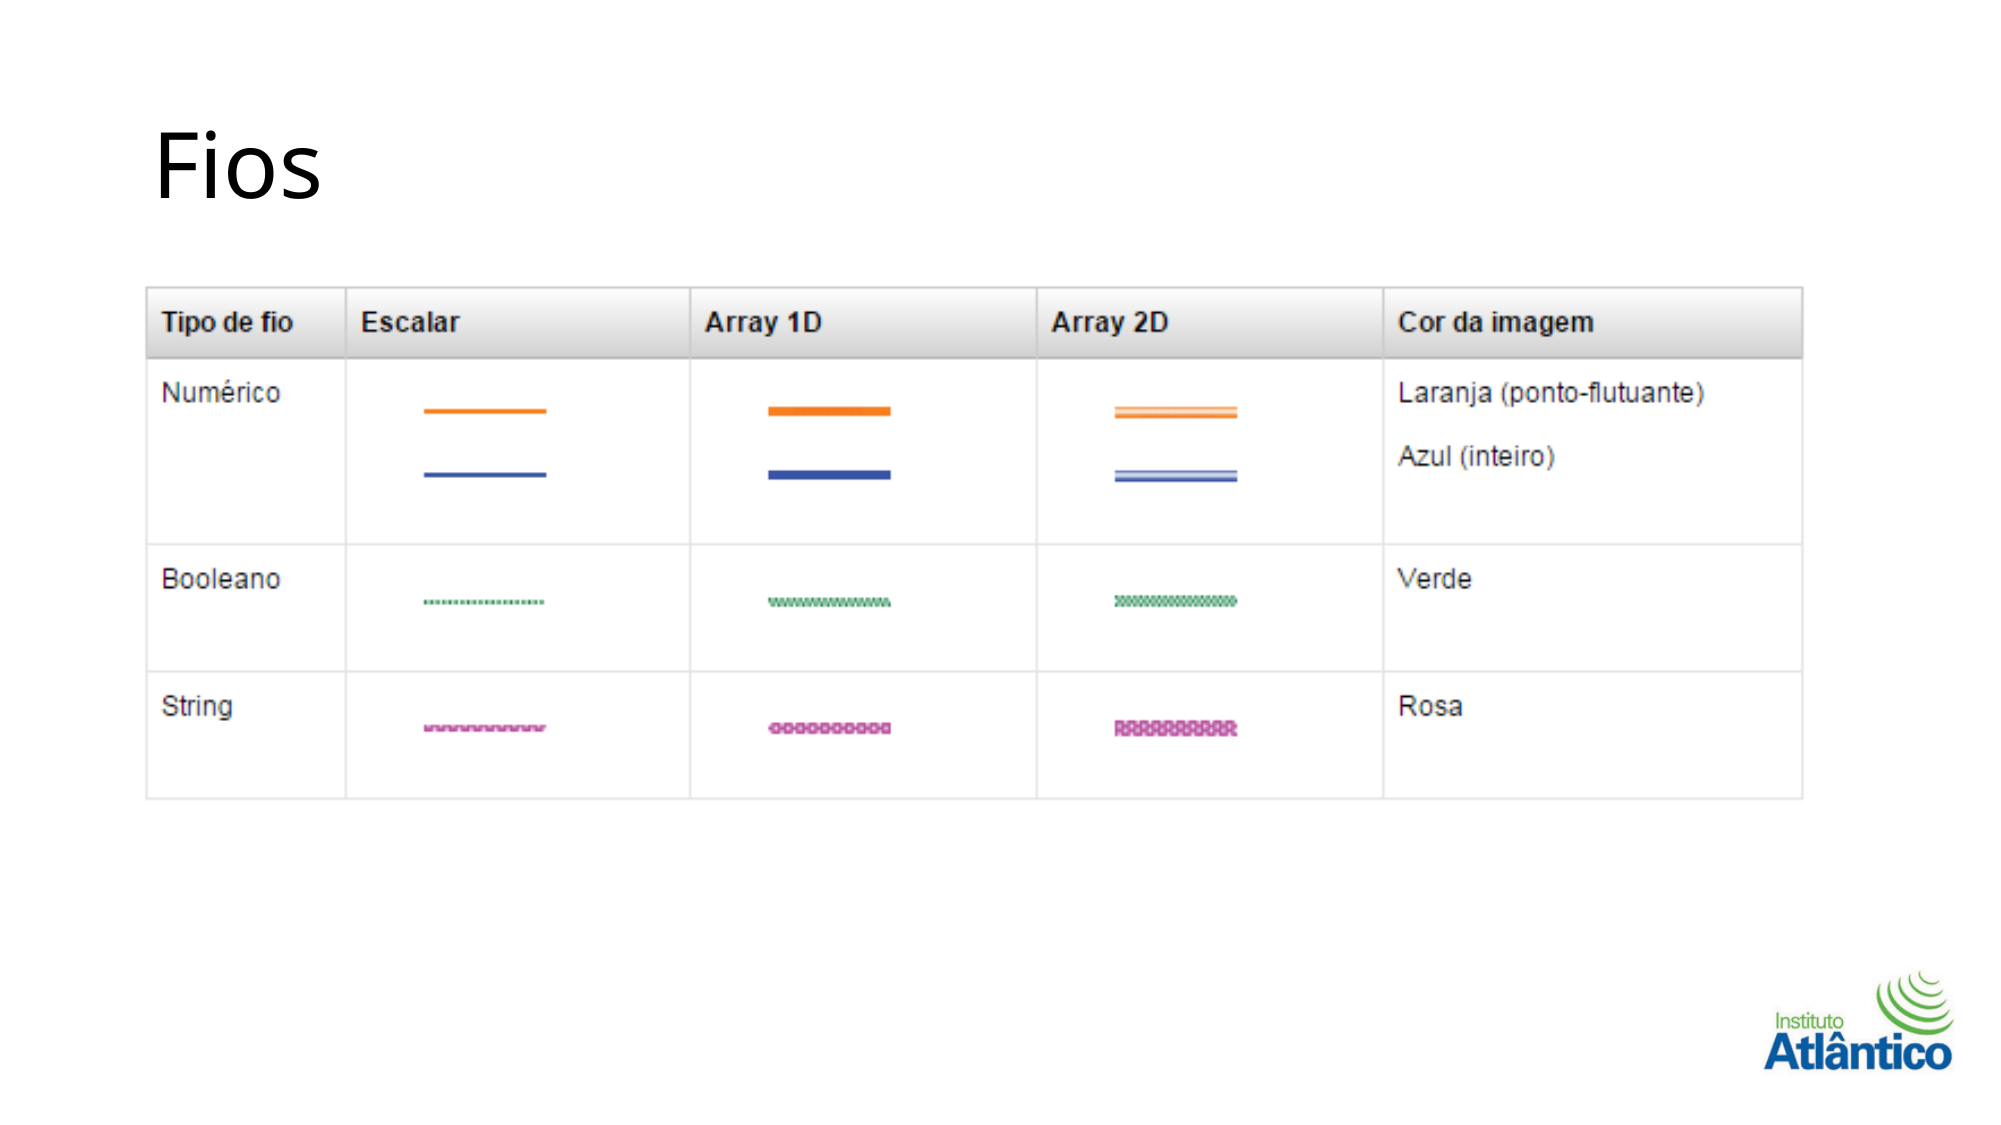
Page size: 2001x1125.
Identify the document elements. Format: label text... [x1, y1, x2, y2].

picture [1717, 930, 2000, 1120]
title Fios [137, 59, 1863, 278]
picture [137, 278, 1811, 805]
